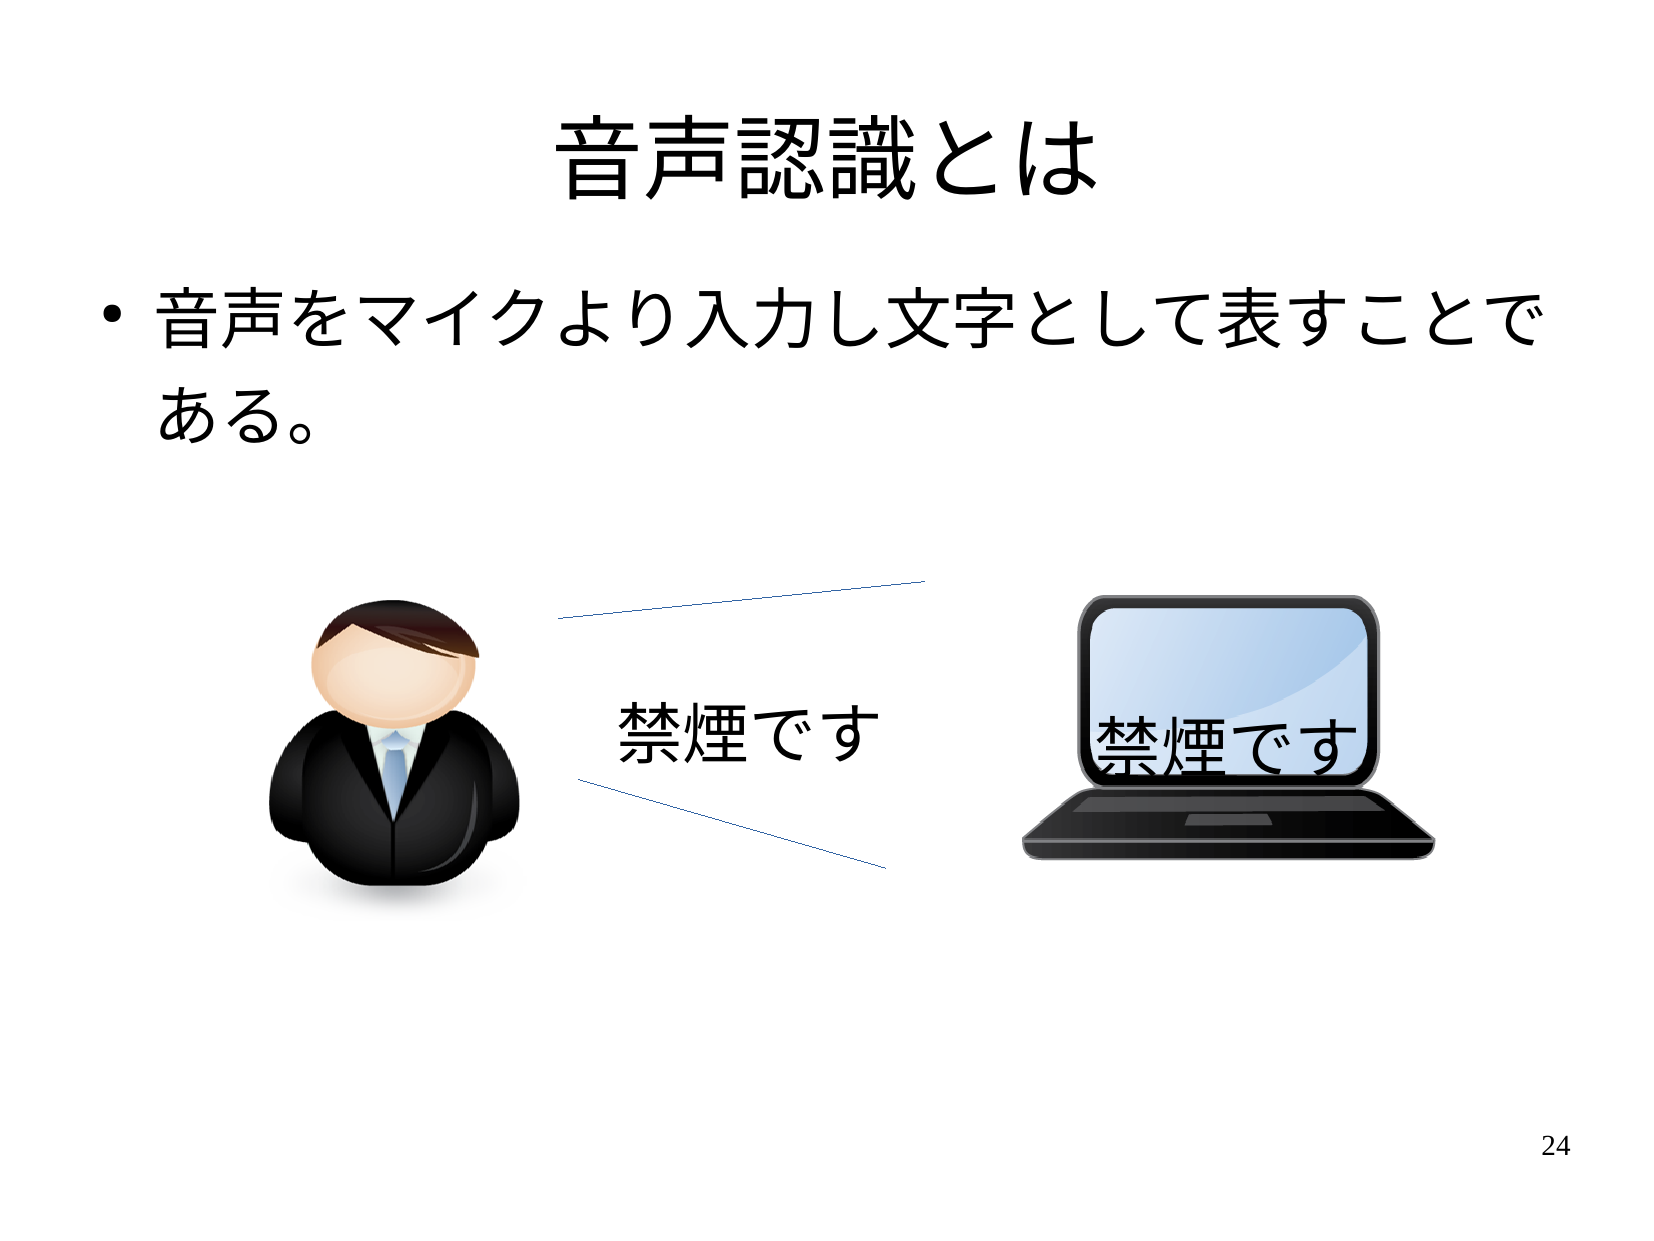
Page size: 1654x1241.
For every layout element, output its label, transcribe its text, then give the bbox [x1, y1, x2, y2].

text_box 禁煙です [566, 598, 933, 887]
title 音声認識とは [82, 49, 1571, 257]
picture [224, 565, 567, 921]
list 音声をマイクより入力し文字として表すことである。 [82, 266, 1571, 1217]
picture [1003, 576, 1453, 910]
